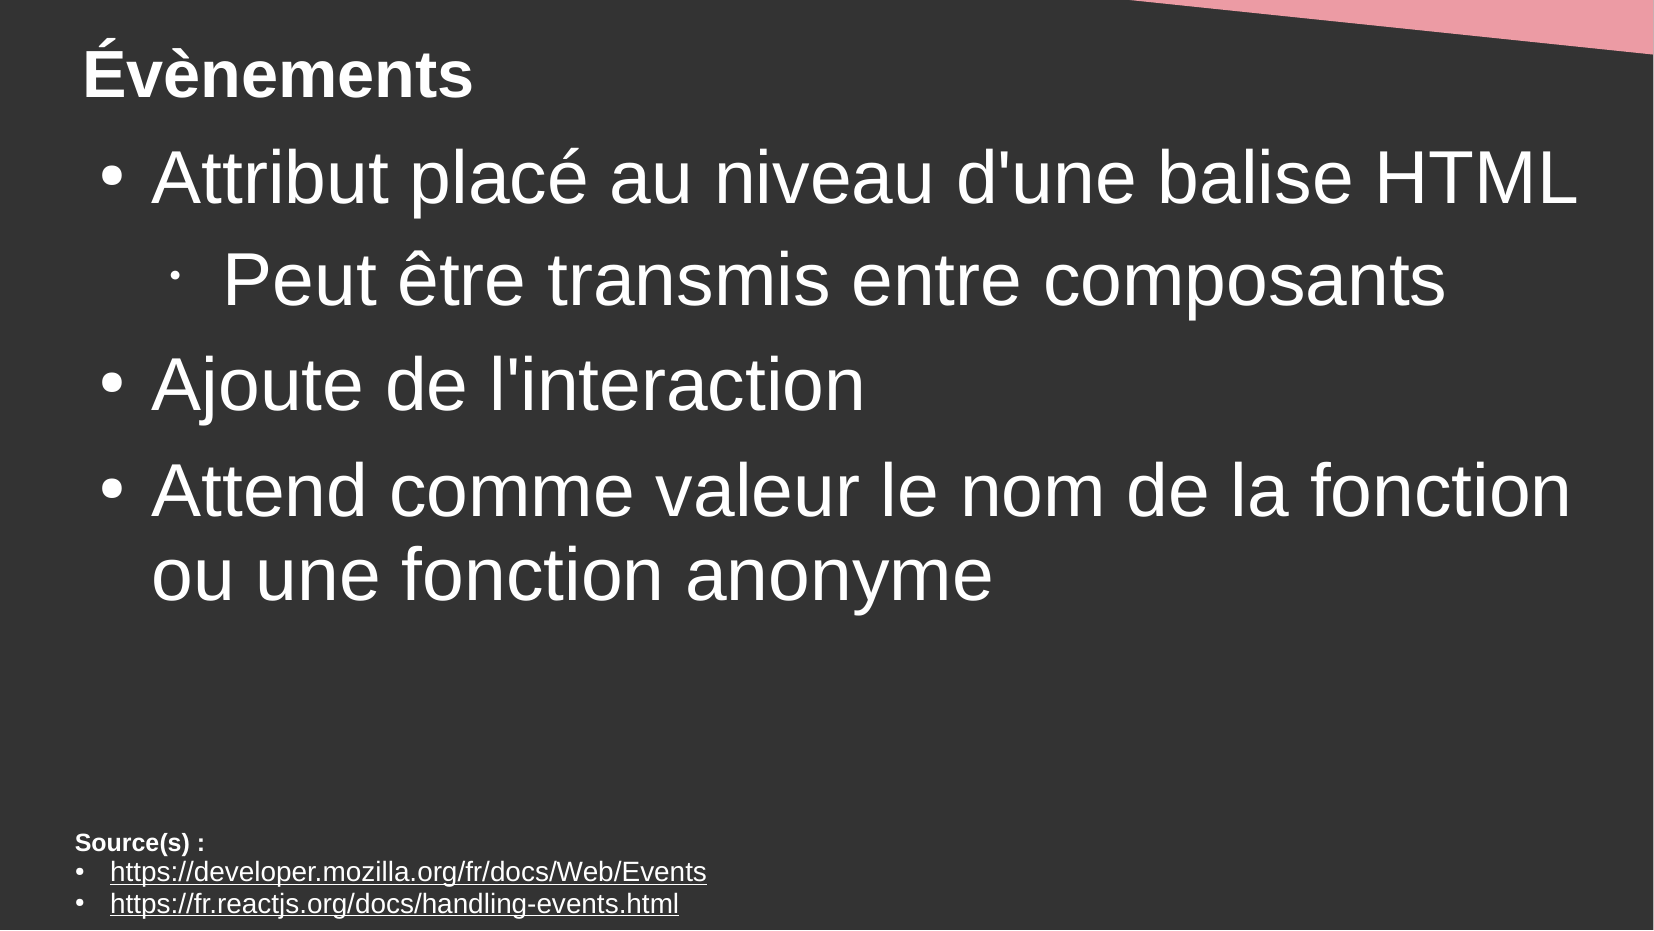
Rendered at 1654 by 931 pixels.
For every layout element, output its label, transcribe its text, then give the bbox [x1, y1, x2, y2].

text_box Source(s) : https://developer.mozilla.org/fr/docs/Web/Events https://fr.reactjs.org/docs/handling-events.html [60, 821, 1546, 927]
list Attribut placé au niveau d'une balise HTML Peut être transmis entre composants Ajoute de l'interaction Attend comme valeur le nom de la fonction ou une fonction anonyme [80, 135, 1619, 780]
title Évènements [82, 37, 1571, 114]
text_box [1129, 0, 1654, 55]
